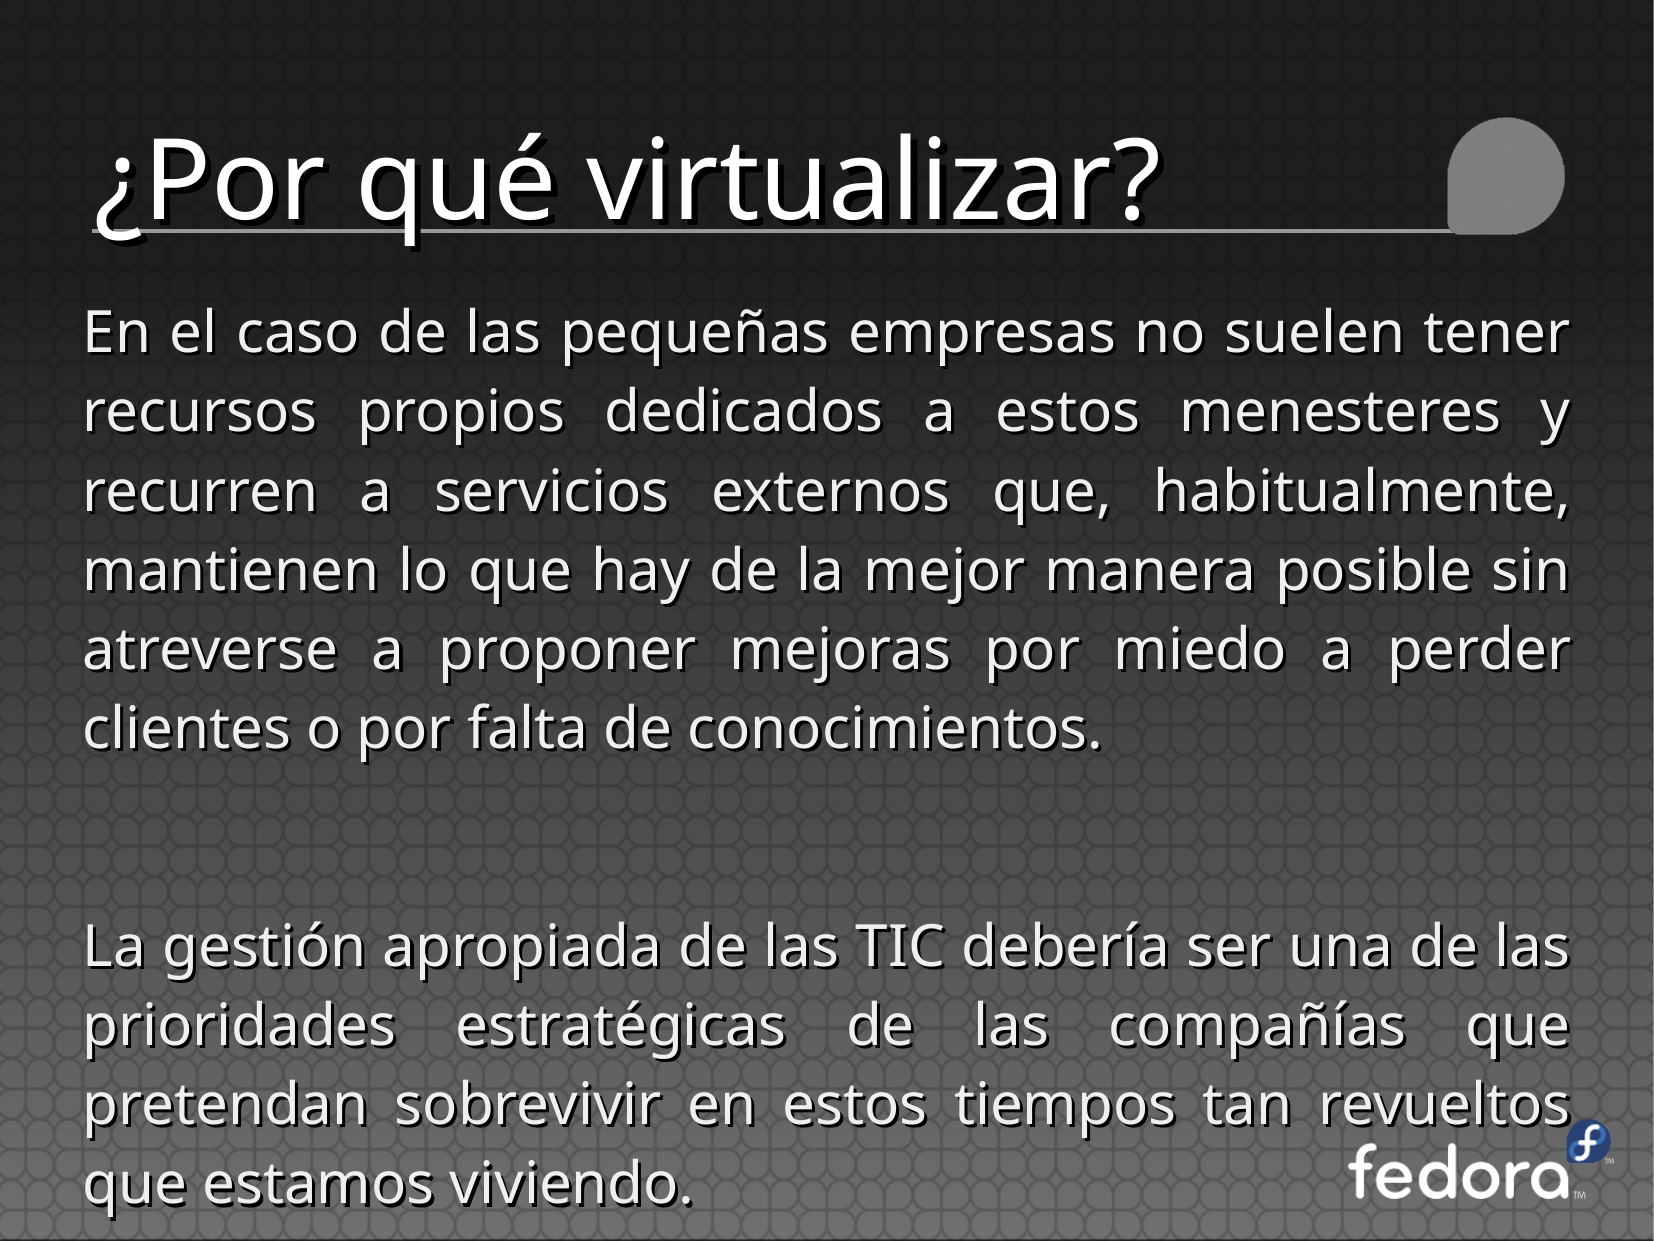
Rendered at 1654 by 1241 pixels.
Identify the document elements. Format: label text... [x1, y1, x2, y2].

picture [0, 0, 1654, 1241]
list En el caso de las pequeñas empresas no suelen tener recursos propios dedicados a estos menesteres y recurren a servicios externos que, habitualmente, mantienen lo que hay de la mejor manera posible sin atreverse a proponer mejoras por miedo a perder clientes o por falta de conocimientos. La gestión apropiada de las TIC debería ser una de las prioridades estratégicas de las compañías que pretendan sobrevivir en estos tiempos tan revueltos que estamos viviendo. [82, 290, 1571, 1098]
title ¿Por qué virtualizar? [94, 100, 1426, 251]
